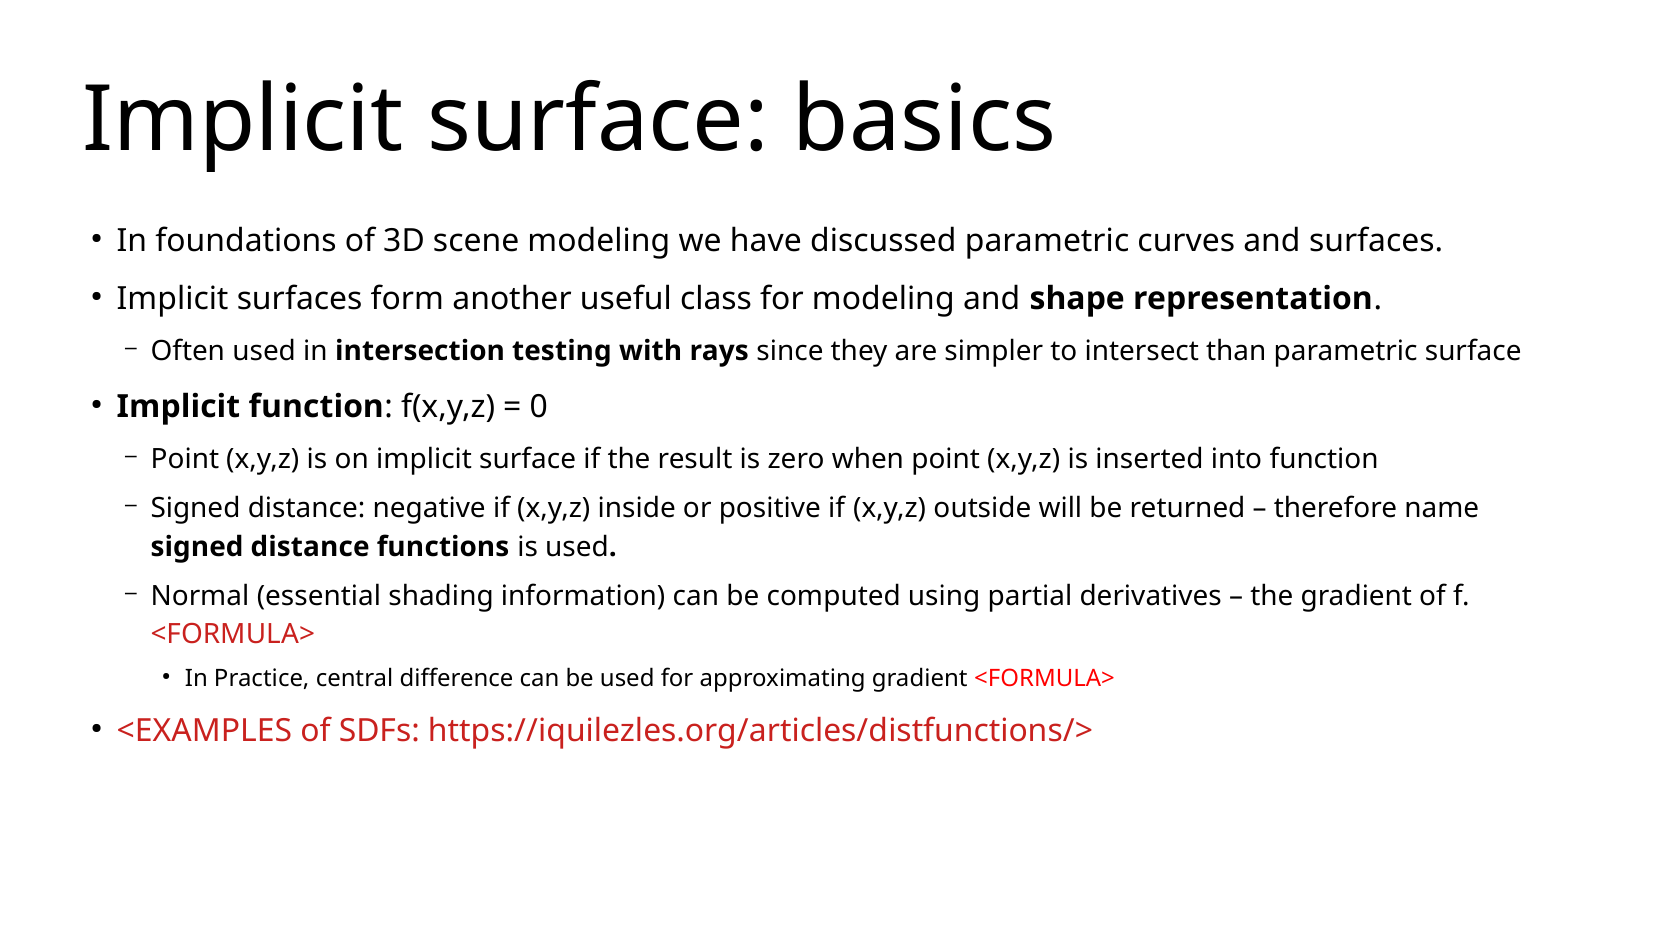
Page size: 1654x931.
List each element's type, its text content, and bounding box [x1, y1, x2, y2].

title Implicit surface: basics [82, 37, 1571, 193]
list In foundations of 3D scene modeling we have discussed parametric curves and surfaces. Implicit surfaces form another useful class for modeling and shape representation. Often used in intersection testing with rays since they are simpler to intersect than parametric surface Implicit function: f(x,y,z) = 0 Point (x,y,z) is on implicit surface if the result is zero when point (x,y,z) is inserted into function Signed distance: negative if (x,y,z) inside or positive if (x,y,z) outside will be returned – therefore name signed distance functions is used. Normal (essential shading information) can be computed using partial derivatives – the gradient of f. <FORMULA> In Practice, central difference can be used for approximating gradient <FORMULA> <EXAMPLES of SDFs: https://iquilezles.org/articles/distfunctions/> [82, 217, 1571, 758]
